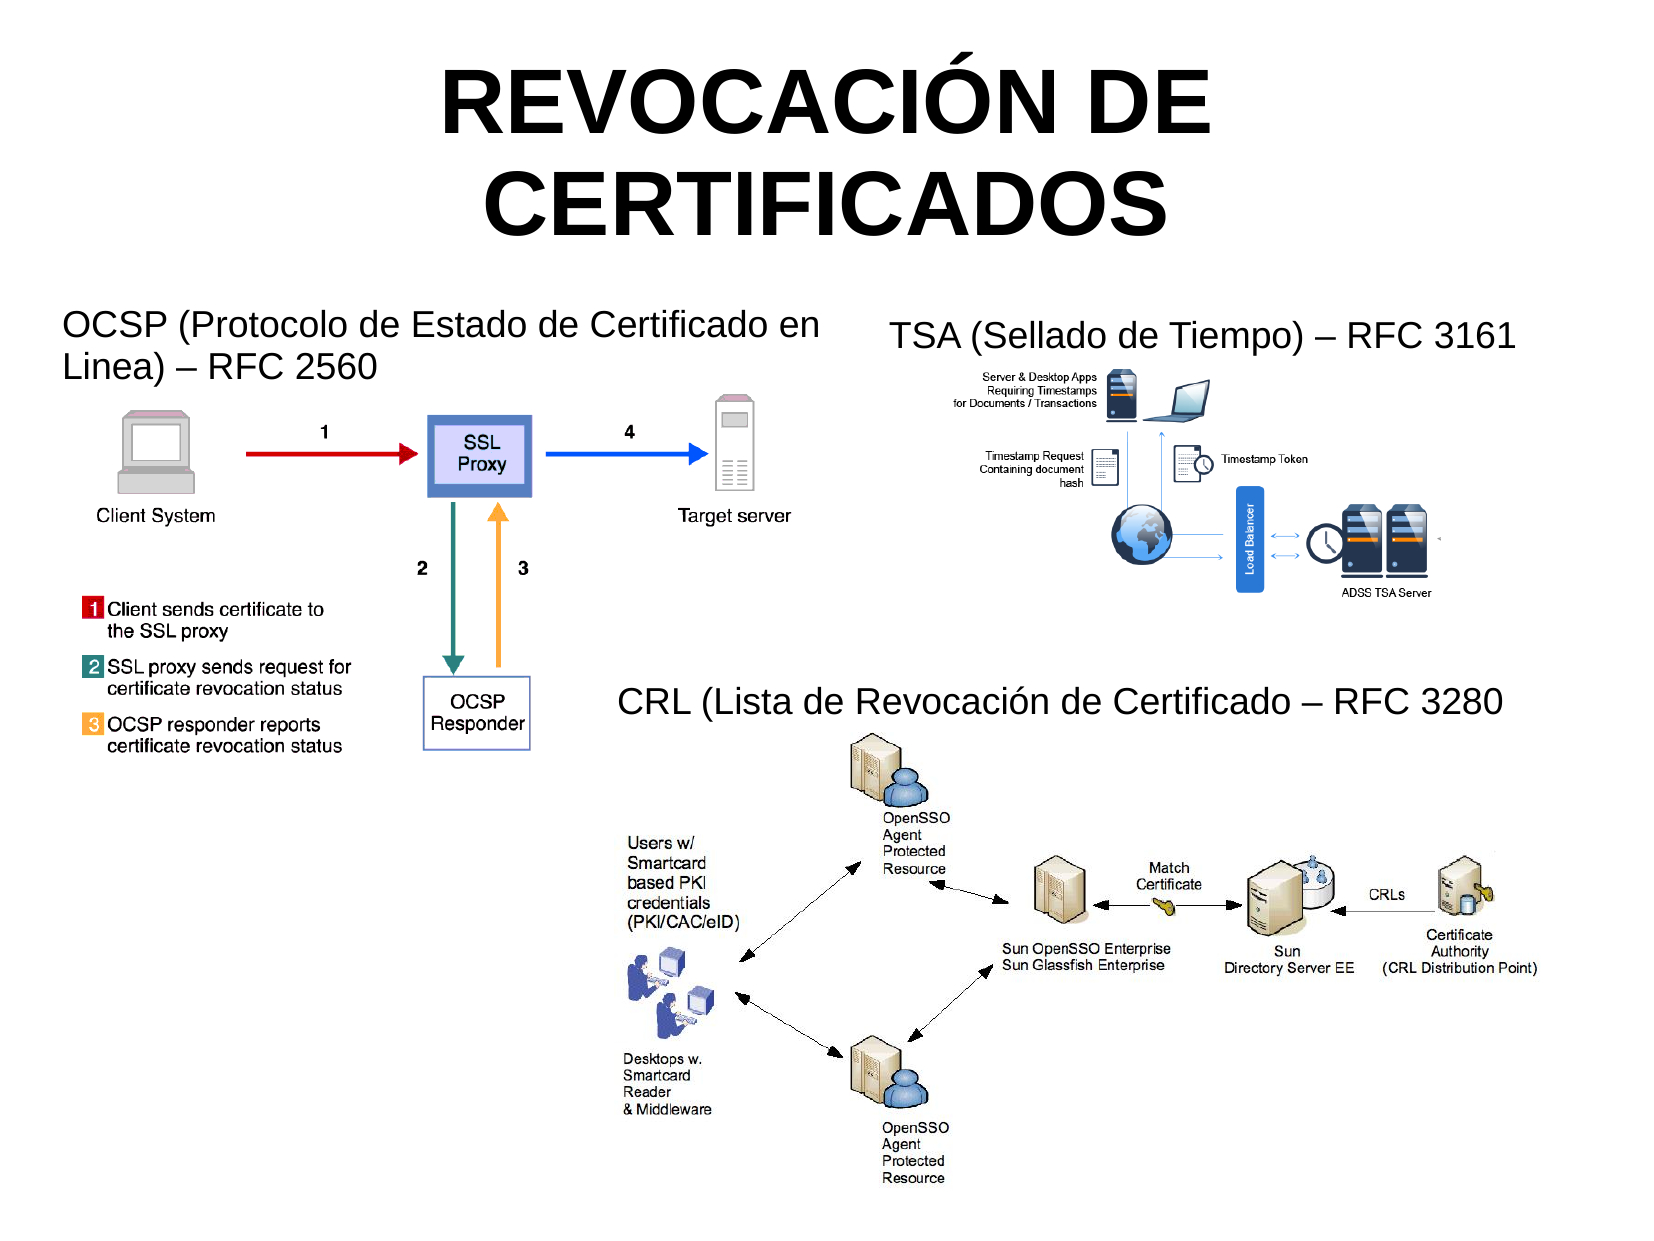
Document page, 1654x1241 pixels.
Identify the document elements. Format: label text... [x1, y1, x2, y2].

picture [47, 438, 1607, 1193]
text_box OCSP (Protocolo de Estado de Certificado en Linea) – RFC 2560 [47, 296, 863, 438]
title REVOCACIÓN DE CERTIFICADOS [82, 49, 1571, 257]
picture [944, 382, 1441, 650]
text_box TSA (Sellado de Tiempo) – RFC 3161 [874, 307, 1536, 382]
text_box CRL (Lista de Revocación de Certificado – RFC 3280 [602, 673, 1524, 756]
